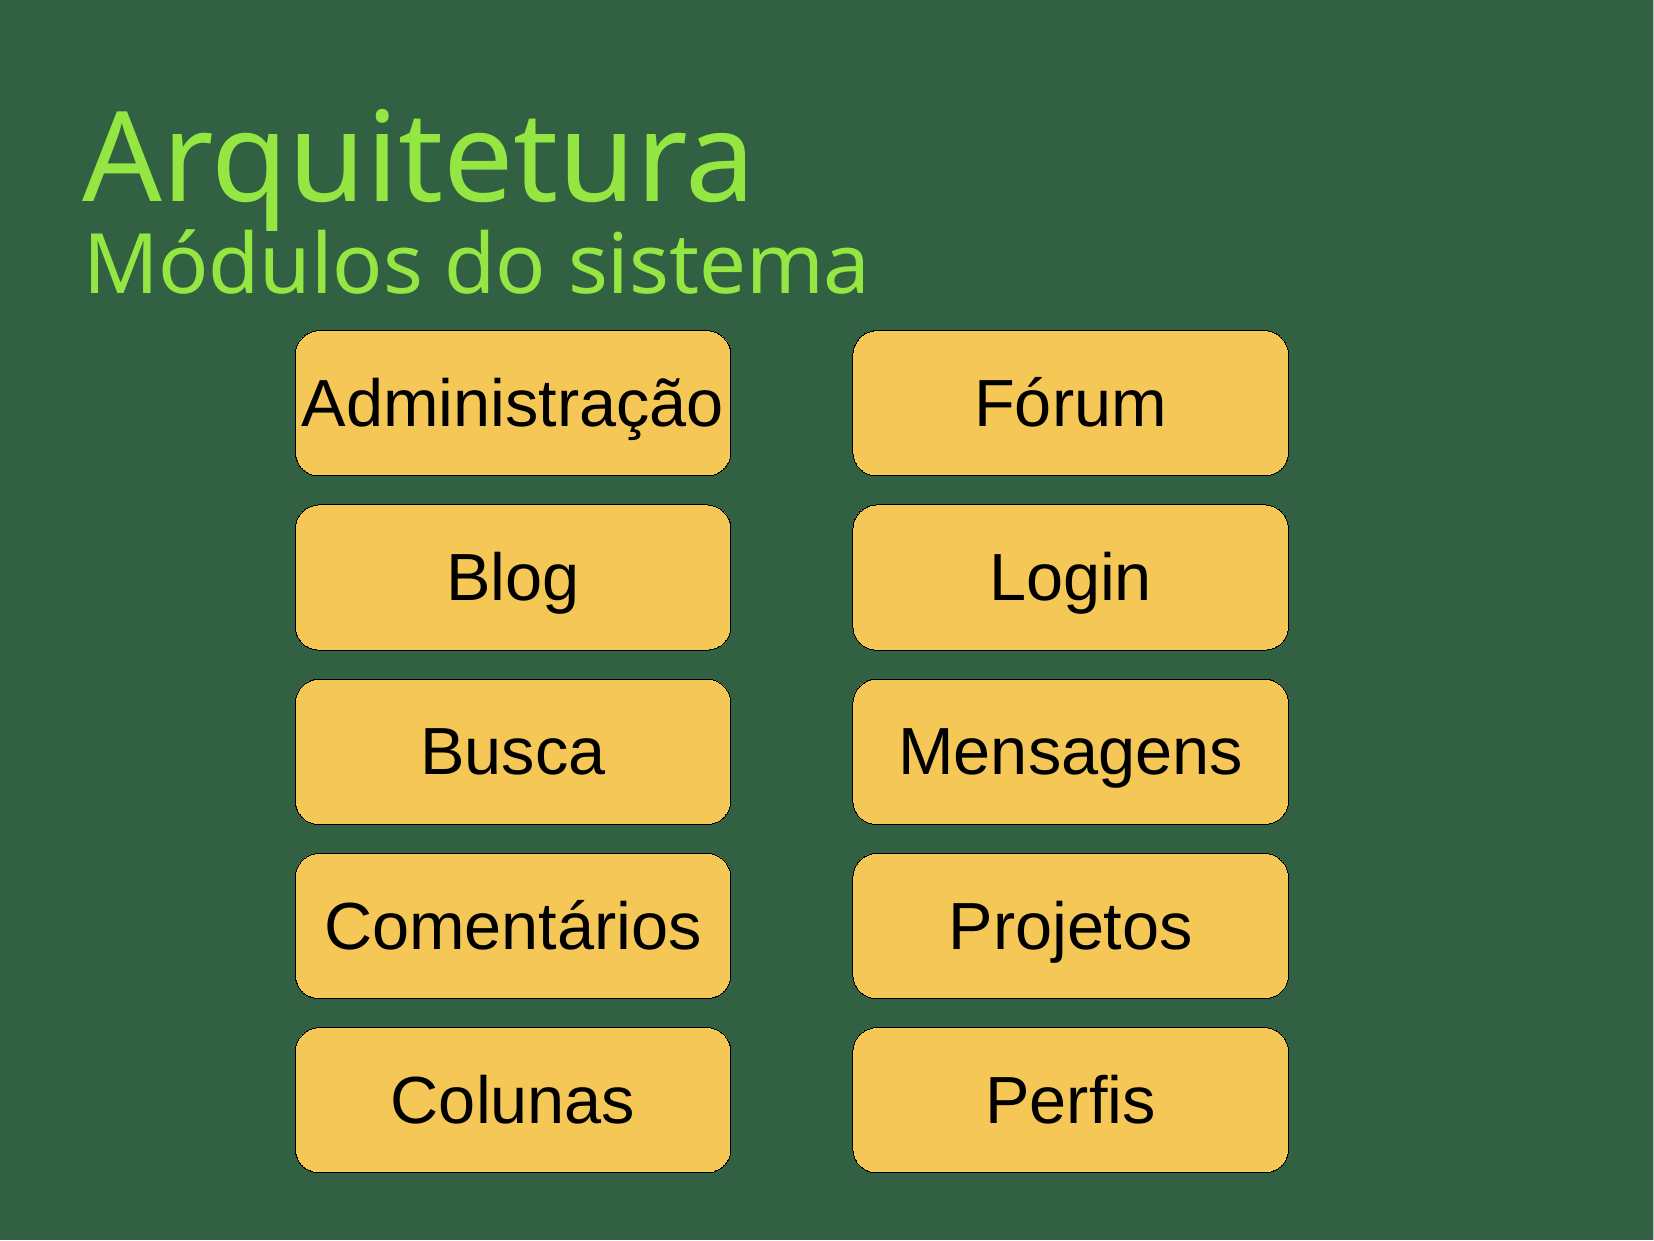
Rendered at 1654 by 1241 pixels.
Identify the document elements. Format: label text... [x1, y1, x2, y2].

text_box Colunas [295, 1027, 731, 1173]
text_box Mensagens [852, 679, 1289, 825]
text_box Login [852, 504, 1289, 651]
text_box Blog [295, 504, 731, 651]
text_box Comentários [295, 853, 731, 999]
title Arquitetura [82, 49, 1571, 257]
title Módulos do sistema [83, 183, 1572, 340]
text_box Perfis [852, 1027, 1289, 1173]
text_box Administração [295, 340, 731, 476]
text_box Busca [295, 679, 731, 825]
text_box Fórum [852, 340, 1289, 476]
text_box Projetos [852, 853, 1289, 999]
